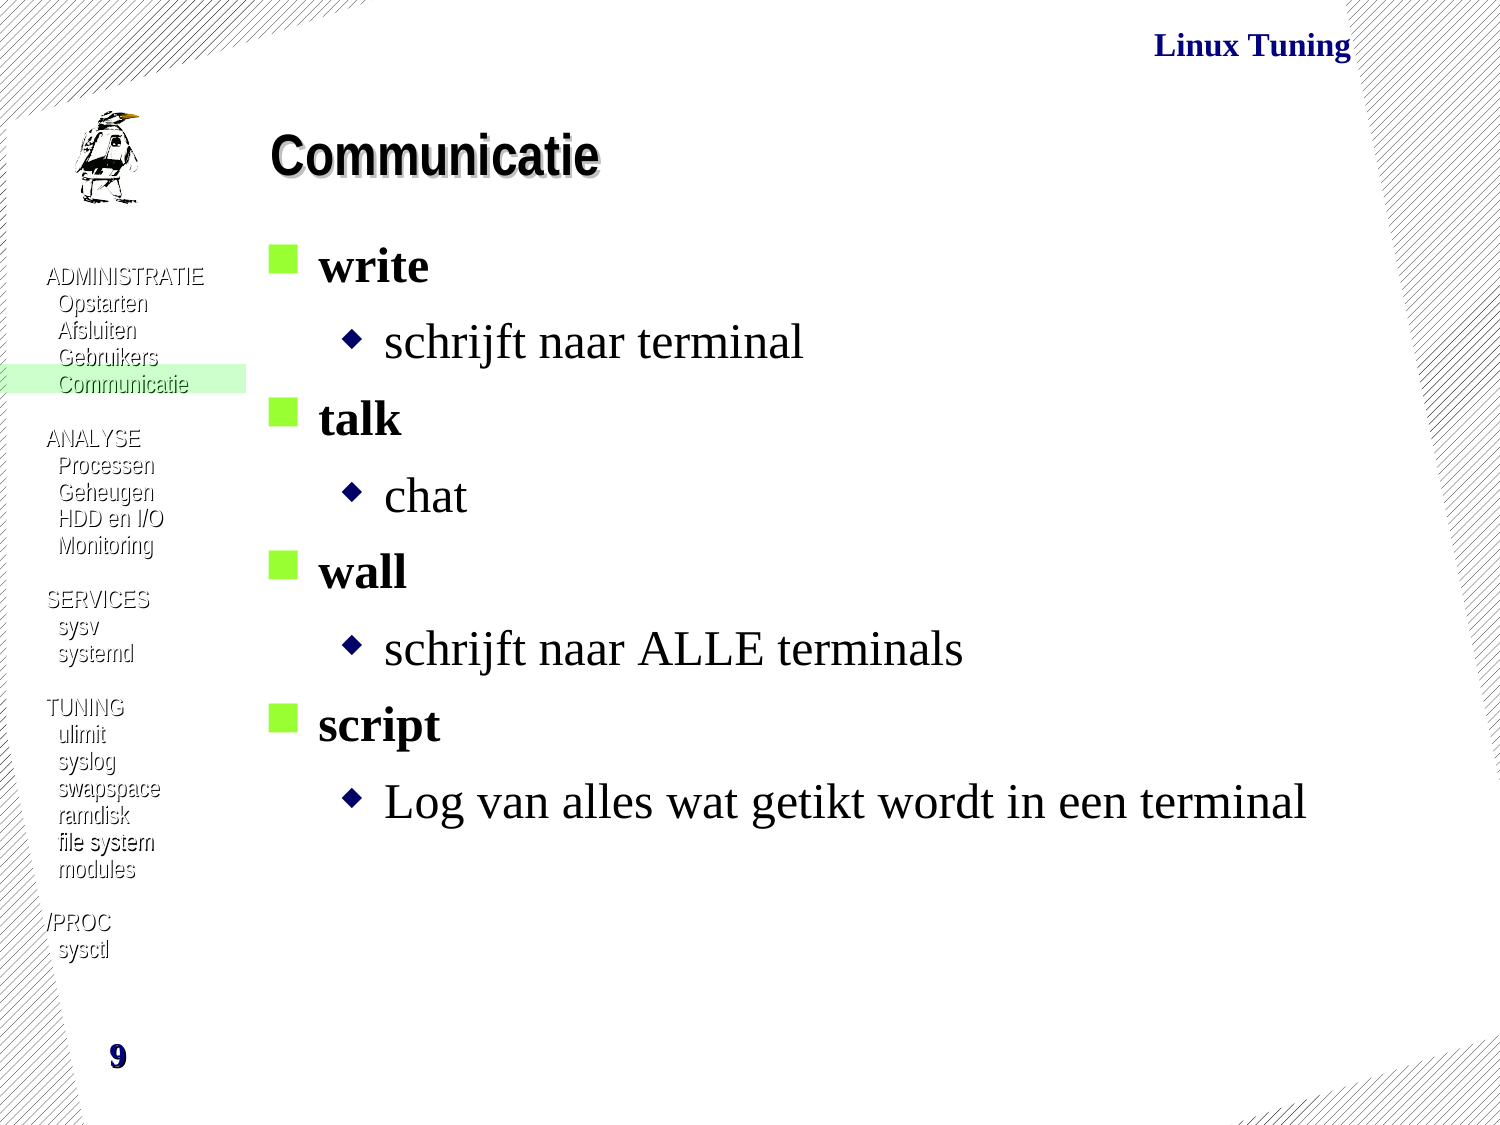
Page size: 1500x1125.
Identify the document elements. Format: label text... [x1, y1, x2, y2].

list write schrijft naar terminal talk chat wall schrijft naar ALLE terminals script Log van alles wat getikt wordt in een terminal [264, 229, 1486, 882]
text_box [0, 364, 247, 393]
picture [57, 105, 143, 206]
title Communicatie [270, 41, 1500, 250]
